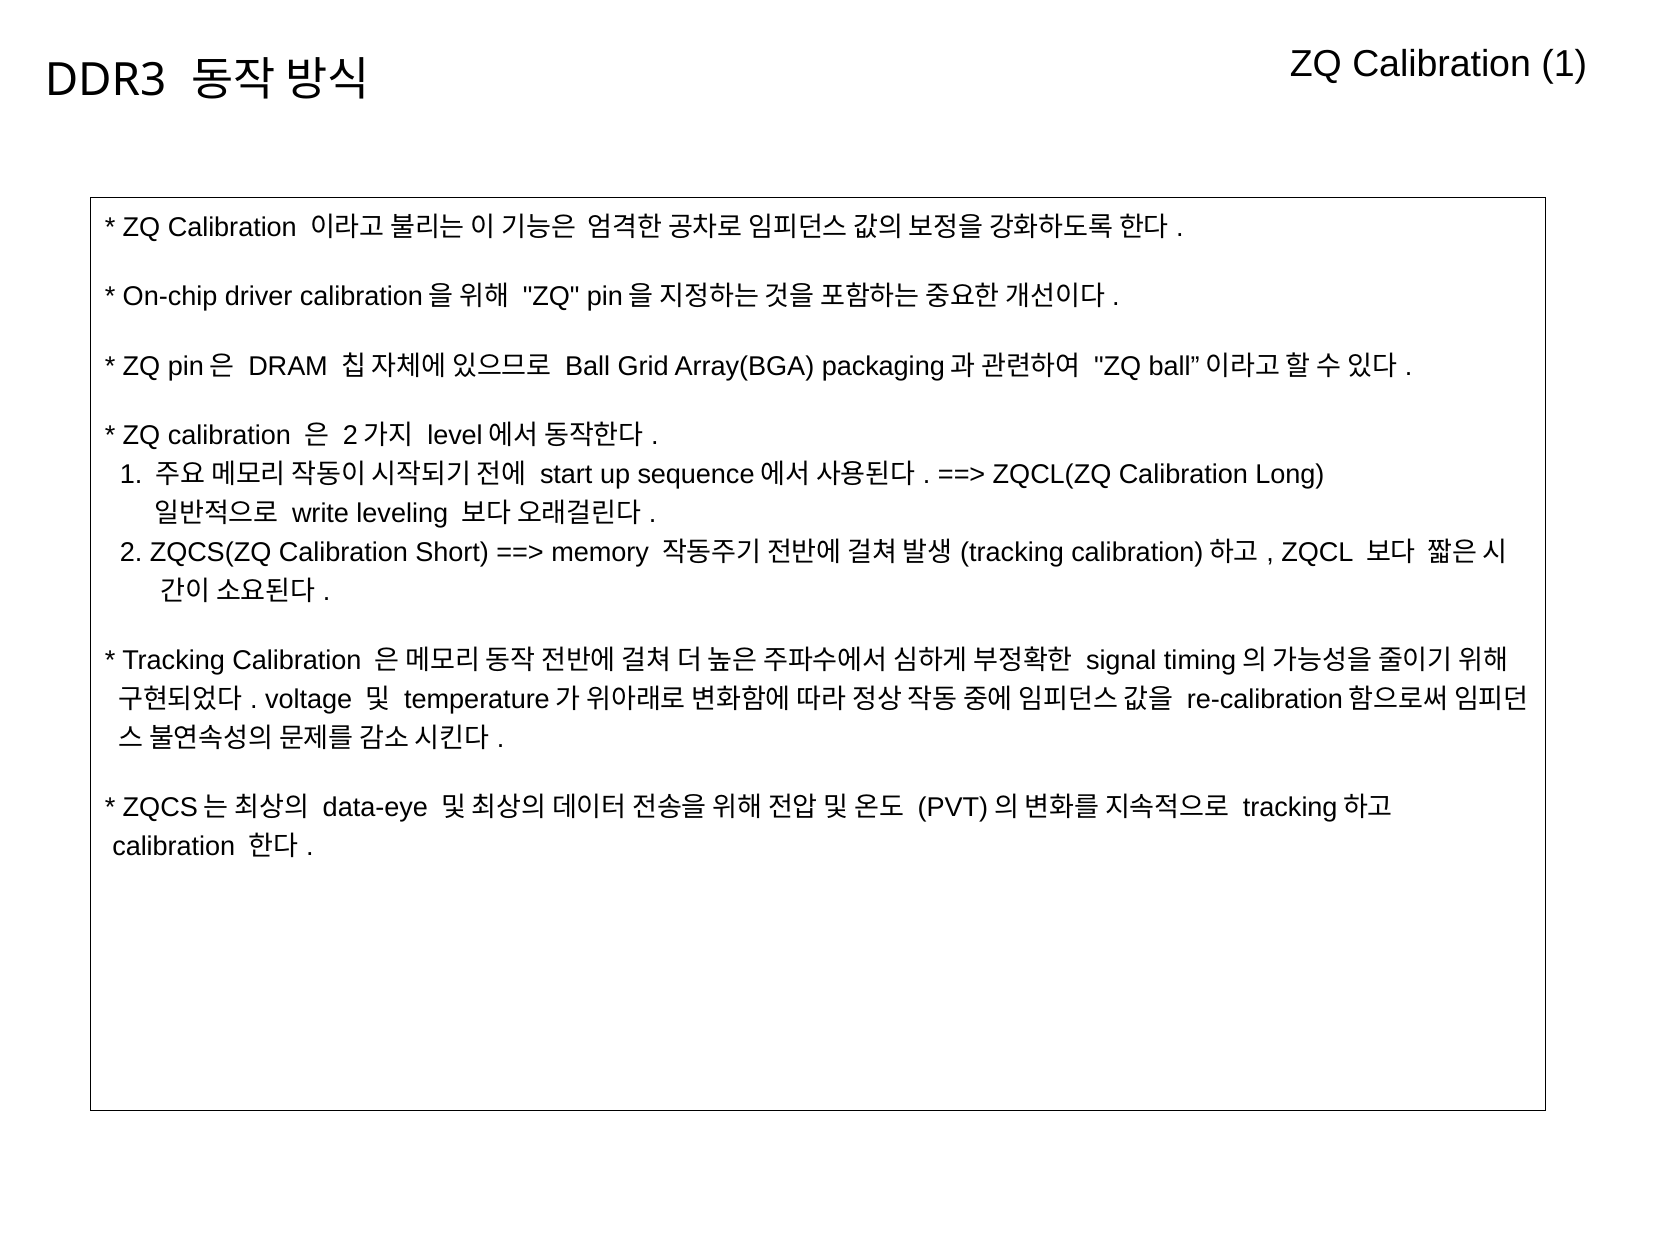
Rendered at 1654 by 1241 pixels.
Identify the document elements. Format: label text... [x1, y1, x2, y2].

text_box * ZQ Calibration 이라고 불리는 이 기능은 엄격한 공차로 임피던스 값의 보정을 강화하도록 한다. * On-chip driver calibration을 위해 "ZQ" pin을 지정하는 것을 포함하는 중요한 개선이다. * ZQ pin은 DRAM 칩 자체에 있으므로 Ball Grid Array(BGA) packaging과 관련하여 "ZQ ball”이라고 할 수 있다. * ZQ calibration 은 2가지 level에서 동작한다. 1. 주요 메모리 작동이 시작되기 전에 start up sequence에서 사용된다. ==> ZQCL(ZQ Calibration Long) 일반적으로 write leveling 보다 오래걸린다. 2. ZQCS(ZQ Calibration Short) ==> memory 작동주기 전반에 걸쳐 발생(tracking calibration)하고, ZQCL 보다 짧은 시 간이 소요된다. * Tracking Calibration 은 메모리 동작 전반에 걸쳐 더 높은 주파수에서 심하게 부정확한 signal timing의 가능성을 줄이기 위해 구현되었다. voltage 및 temperature가 위아래로 변화함에 따라 정상 작동 중에 임피던스 값을 re-calibration함으로써 임피던 스 불연속성의 문제를 감소 시킨다. * ZQCS는 최상의 data-eye 및 최상의 데이터 전송을 위해 전압 및 온도 (PVT)의 변화를 지속적으로 tracking하고 calibration 한다. [90, 197, 1546, 1111]
text_box DDR3 동작 방식 [30, 34, 466, 106]
text_box ZQ Calibration (1) [1275, 34, 1626, 106]
